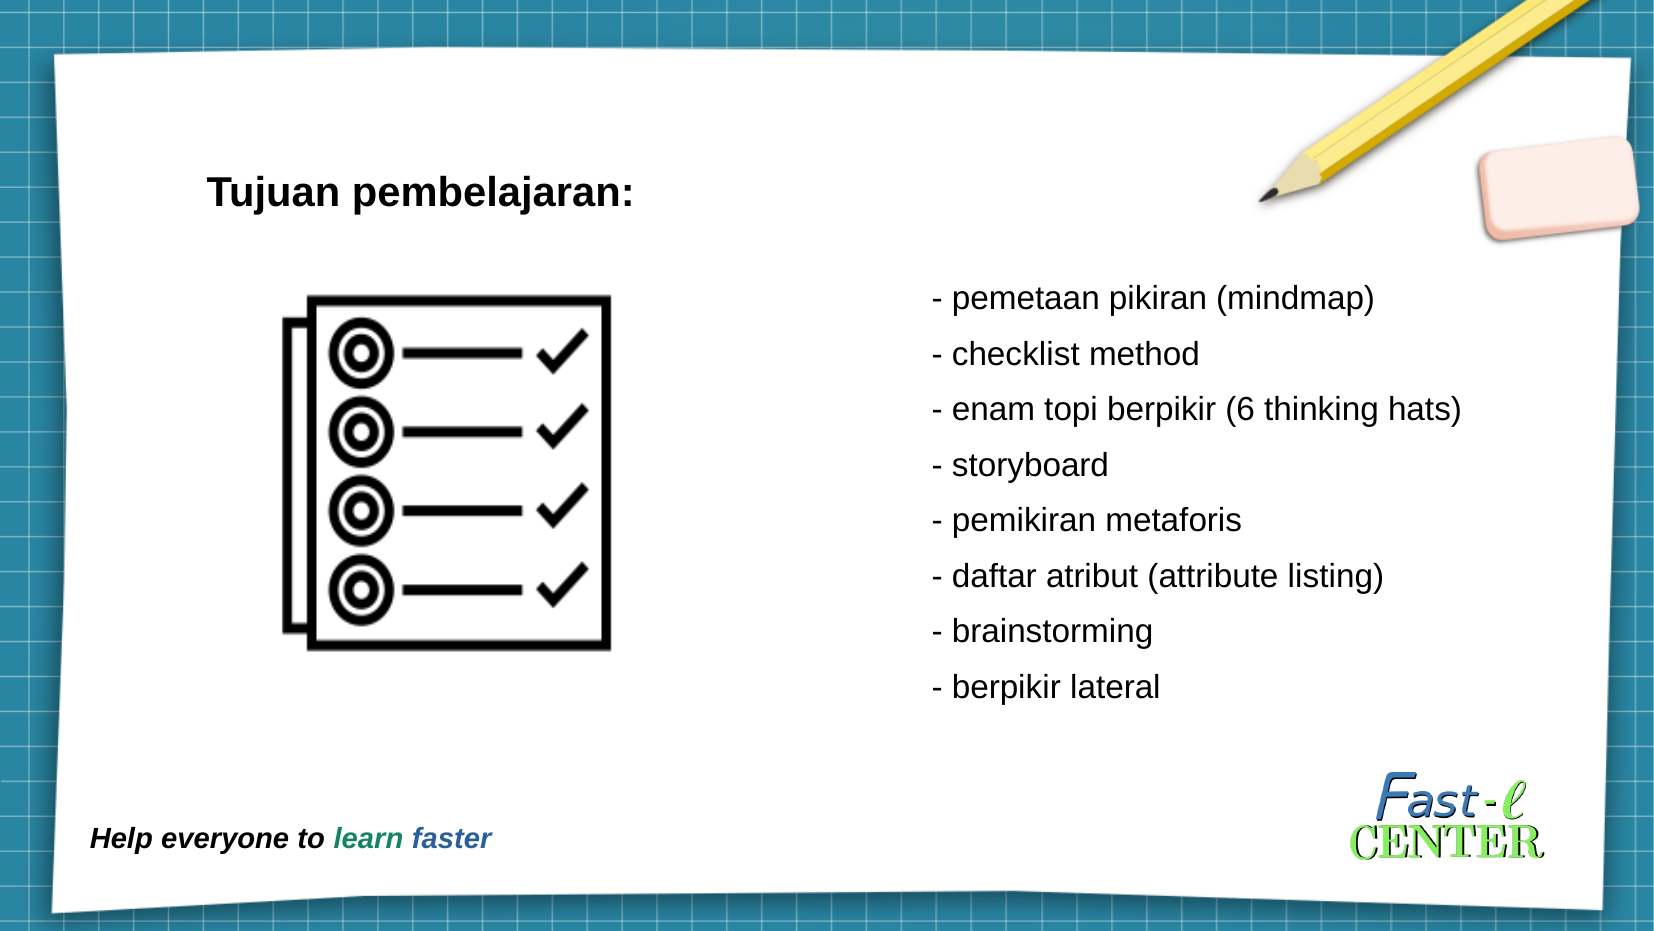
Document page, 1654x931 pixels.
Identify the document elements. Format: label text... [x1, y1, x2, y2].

text_box - pemetaan pikiran (mindmap) - checklist method - enam topi berpikir (6 thinking hats) - storyboard - pemikiran metaforis - daftar atribut (attribute listing) - brainstorming - berpikir lateral [916, 253, 1478, 713]
text_box Tujuan pembelajaran: [191, 160, 676, 226]
picture [0, 0, 1654, 931]
text_box Help everyone to learn faster [75, 814, 507, 863]
